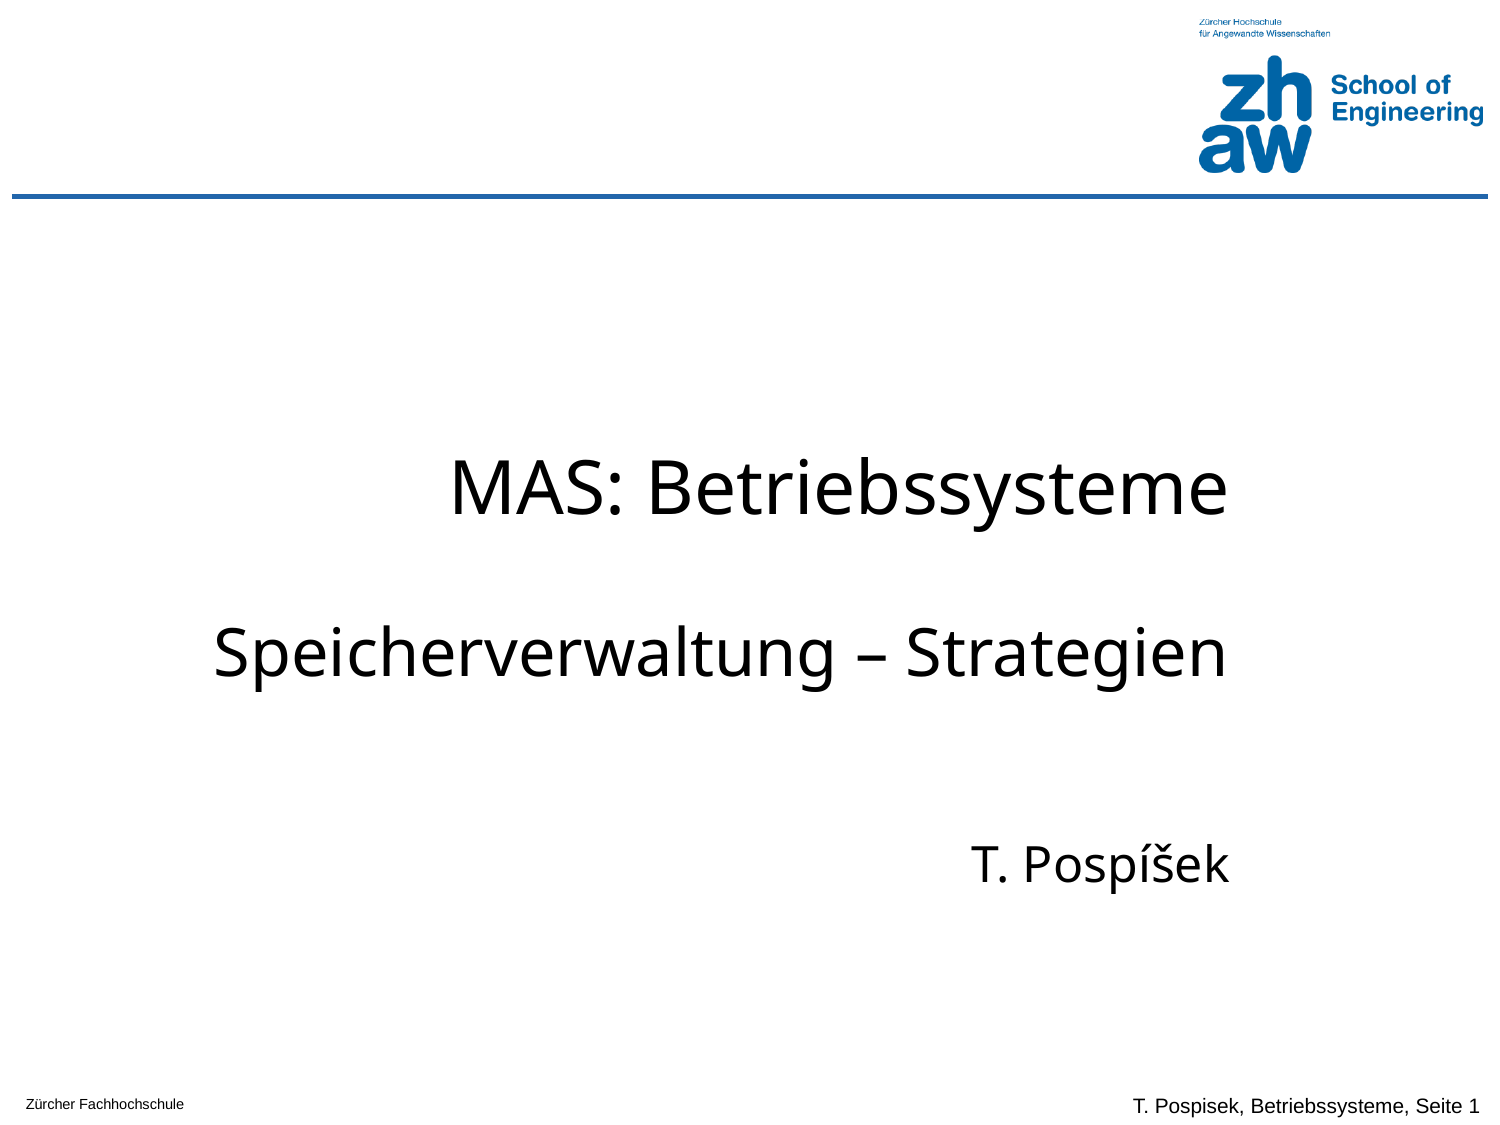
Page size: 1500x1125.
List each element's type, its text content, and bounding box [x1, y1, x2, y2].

text_box MAS: Betriebssysteme Speicherverwaltung – Strategien T. Pospíšek [49, 337, 1394, 763]
picture [1199, 19, 1483, 173]
